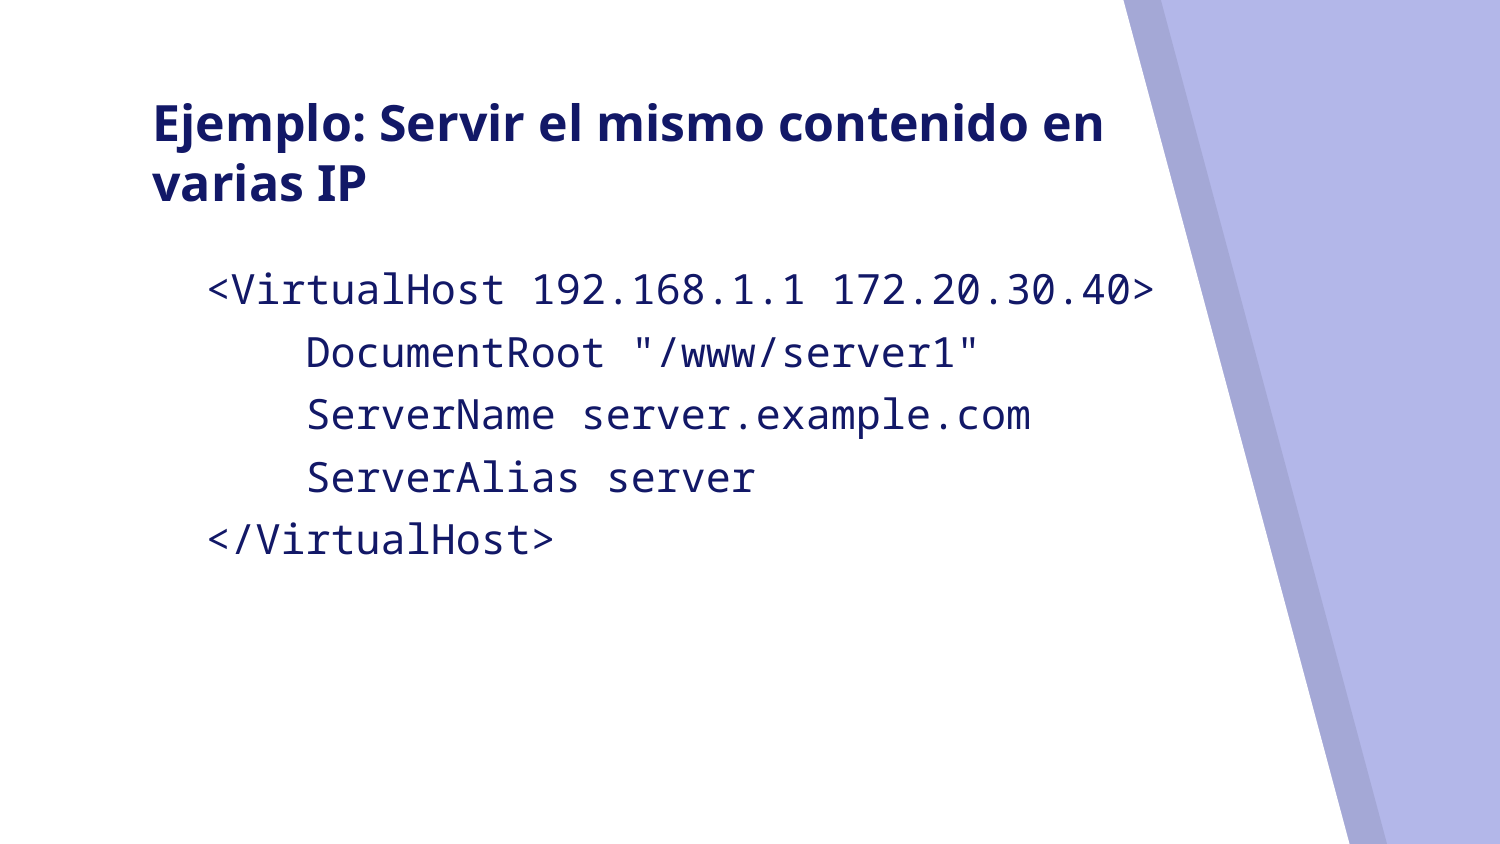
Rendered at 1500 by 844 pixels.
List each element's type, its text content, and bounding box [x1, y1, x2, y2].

title Ejemplo: Servir el mismo contenido en varias IP [137, 146, 1276, 227]
list <VirtualHost 192.168.1.1 172.20.30.40> DocumentRoot "/www/server1" ServerName server.example.com ServerAlias server </VirtualHost> [190, 248, 1424, 497]
